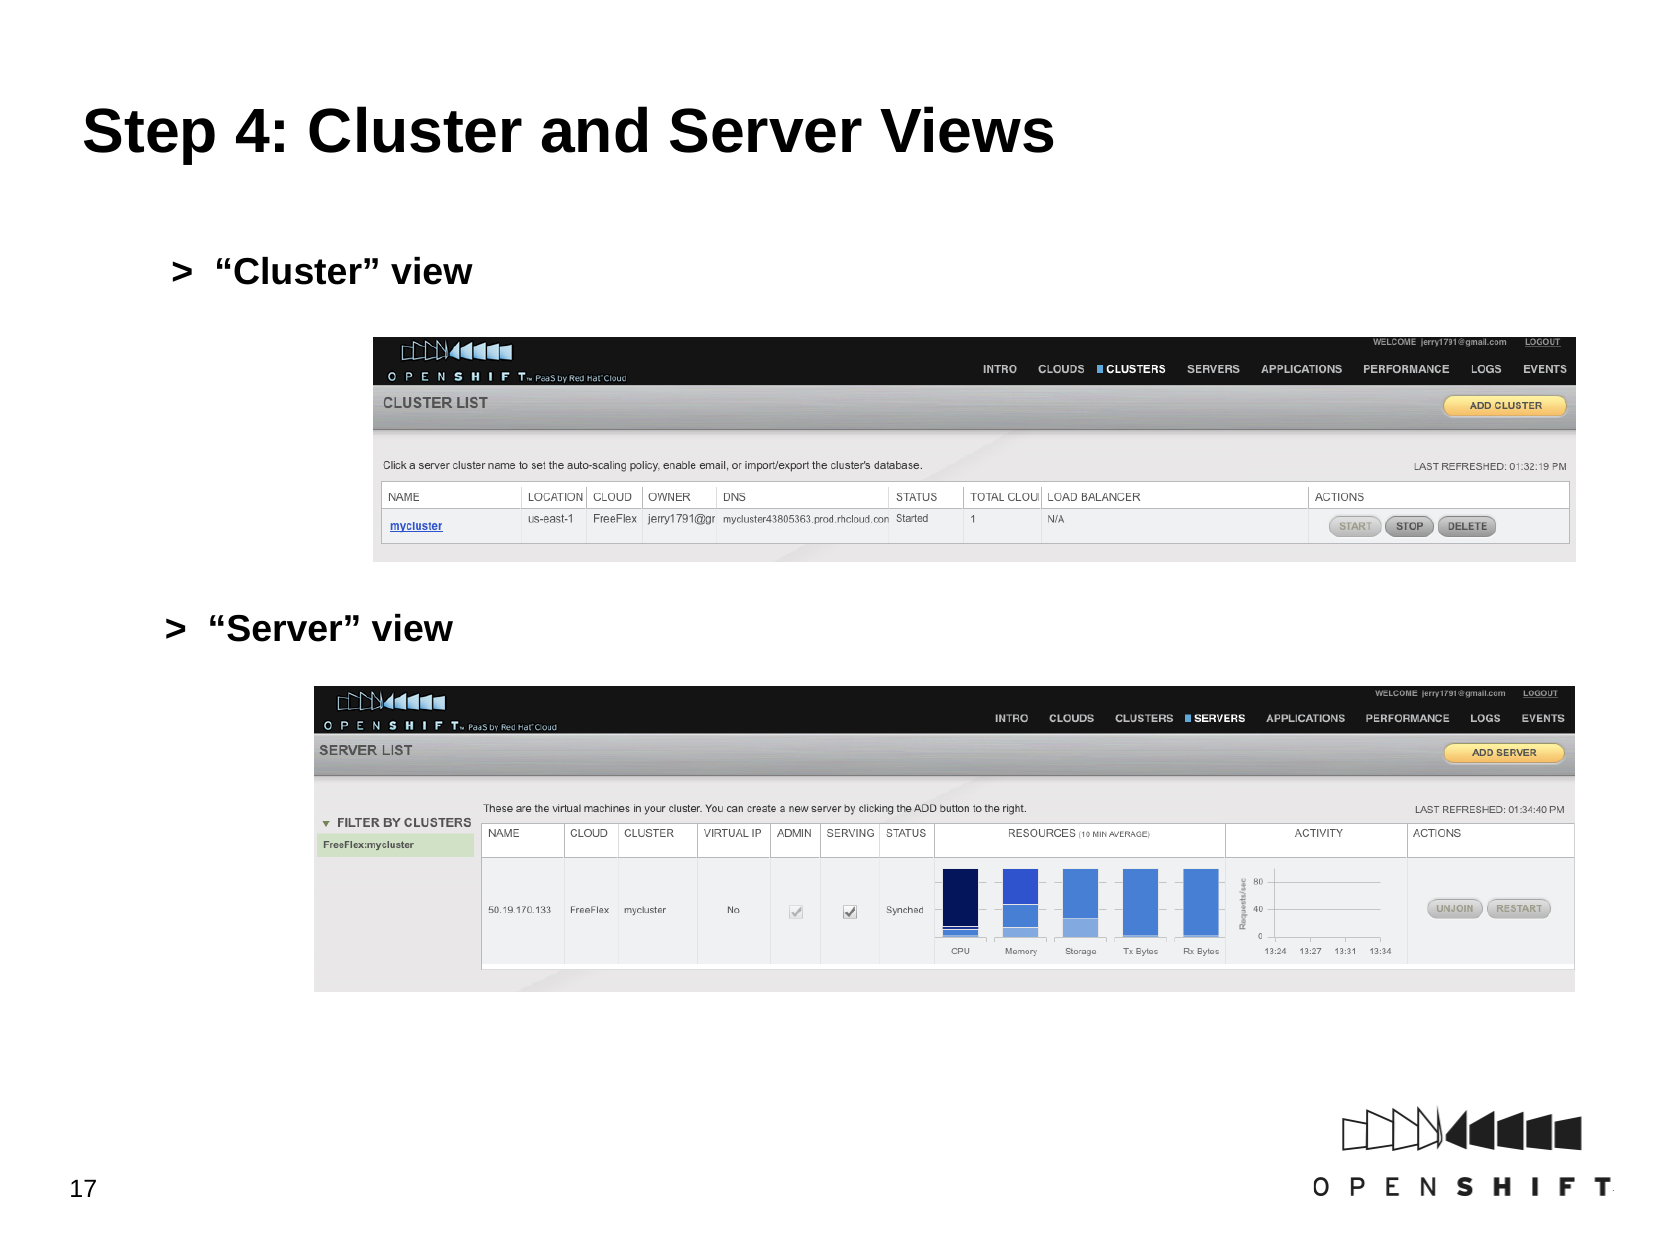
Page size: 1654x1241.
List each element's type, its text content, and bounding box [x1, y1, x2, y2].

text_box > “Cluster” view [156, 243, 488, 301]
picture [1313, 1104, 1614, 1200]
text_box > “Server” view [150, 600, 469, 657]
picture [373, 337, 1576, 562]
picture [314, 686, 1576, 992]
title Step 4: Cluster and Server Views [82, 37, 1571, 226]
